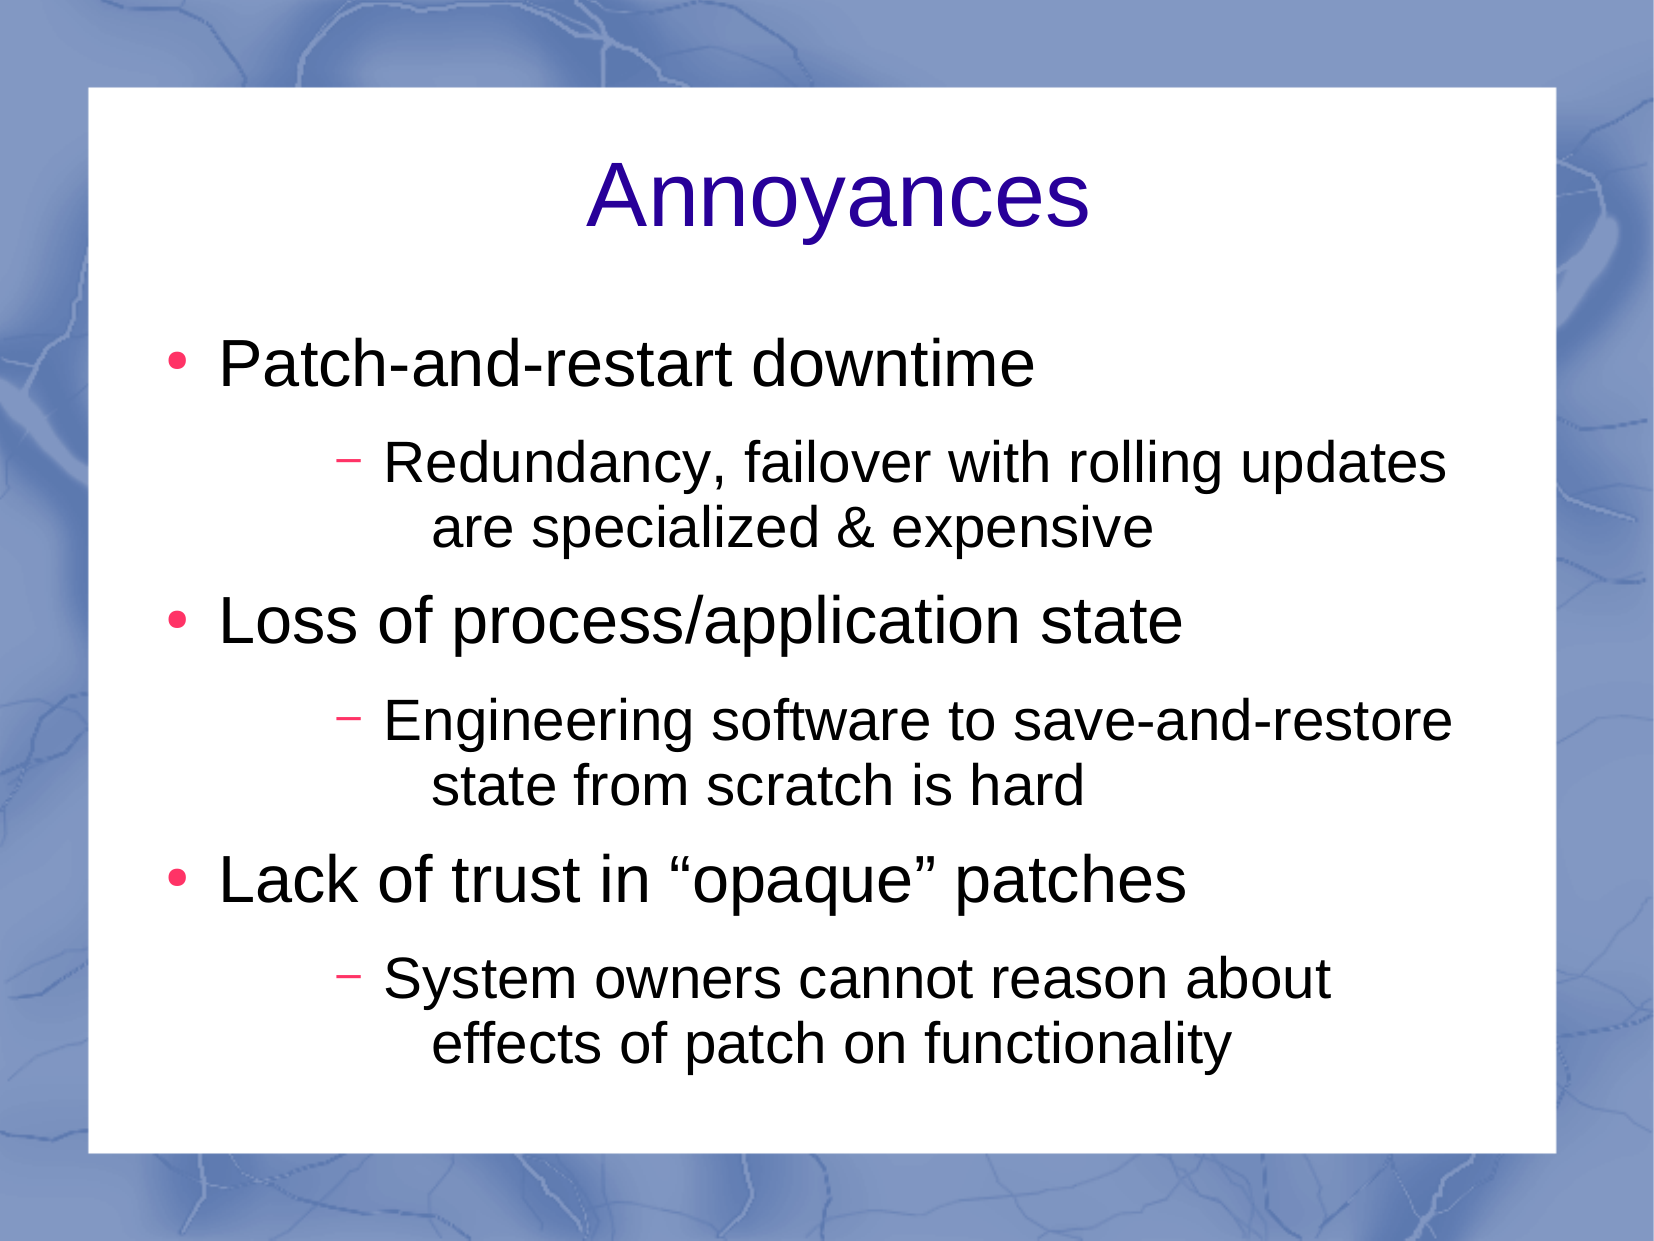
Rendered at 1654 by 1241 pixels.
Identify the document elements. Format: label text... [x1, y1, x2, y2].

title Annoyances [118, 98, 1536, 291]
list Patch-and-restart downtime Redundancy, failover with rolling updates are specialized & expensive Loss of process/application state Engineering software to save-and-restore state from scratch is hard Lack of trust in “opaque” patches System owners cannot reason about effects of patch on functionality [147, 325, 1506, 1130]
picture [0, 0, 1654, 1241]
